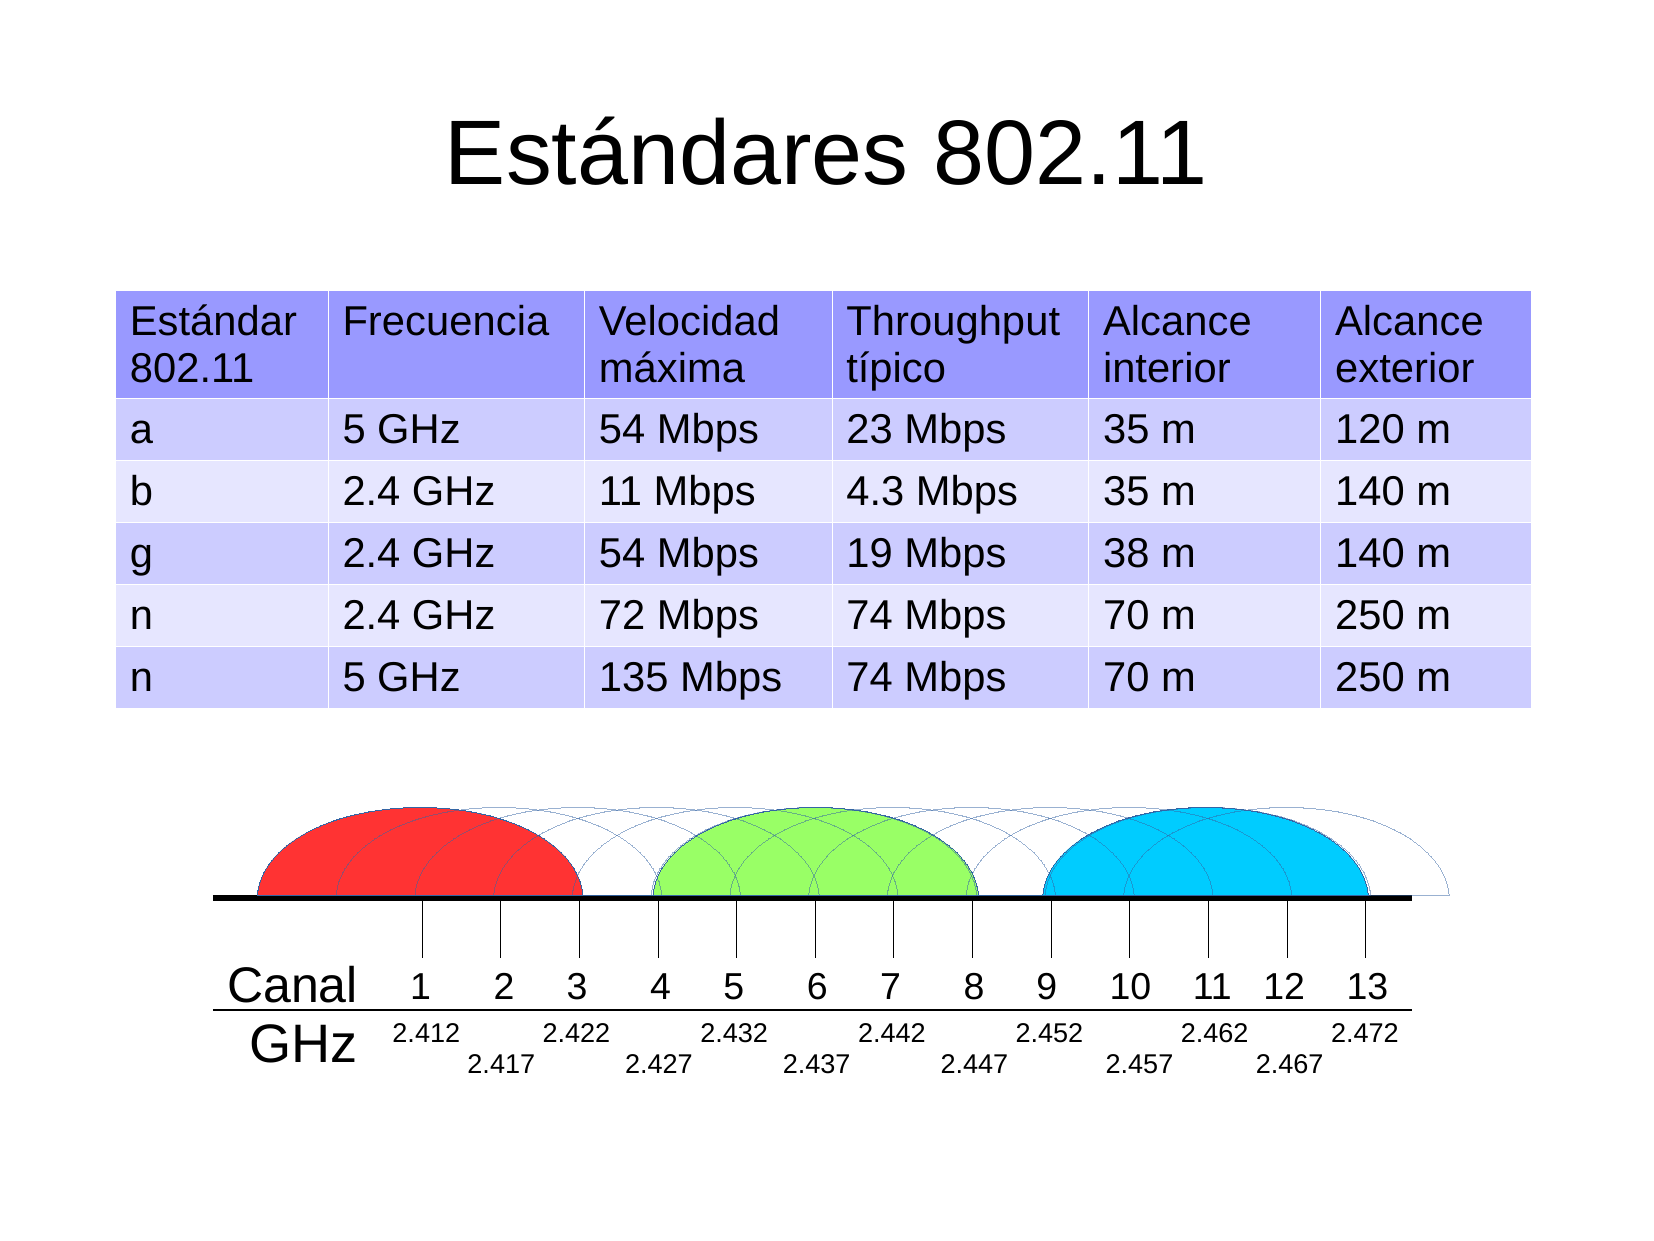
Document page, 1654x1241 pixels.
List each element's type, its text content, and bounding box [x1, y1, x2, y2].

table_cell 38 m [1089, 523, 1320, 584]
table_cell 250 m [1321, 585, 1531, 646]
table_header Alcance interior [1089, 291, 1320, 398]
table_cell 5 GHz [329, 647, 584, 708]
table_cell 54 Mbps [585, 523, 832, 584]
table_cell n [116, 647, 328, 708]
table_header Frecuencia [329, 291, 584, 398]
text_box Canal GHz [212, 1010, 373, 1082]
table_cell g [116, 523, 328, 584]
table_cell 4.3 Mbps [833, 461, 1088, 522]
table_cell 135 Mbps [585, 647, 832, 708]
table_cell 72 Mbps [585, 585, 832, 646]
table_cell 250 m [1321, 647, 1531, 708]
table_cell 74 Mbps [833, 585, 1088, 646]
table_cell a [116, 399, 328, 460]
text_box [258, 807, 583, 895]
table_cell 120 m [1321, 399, 1531, 460]
table_header Velocidad máxima [585, 291, 832, 398]
table_cell 2.4 GHz [329, 461, 584, 522]
text_box [652, 807, 979, 895]
table_cell 23 Mbps [833, 399, 1088, 460]
title Estándares 802.11 [82, 49, 1571, 257]
table_cell 5 GHz [329, 399, 584, 460]
table_cell 140 m [1321, 461, 1531, 522]
table_header Throughput típico [833, 291, 1088, 398]
table_cell n [116, 585, 328, 646]
table_cell b [116, 461, 328, 522]
text_box Canal GHz [212, 950, 373, 1009]
table_cell 35 m [1089, 399, 1320, 460]
table_cell 2.4 GHz [329, 523, 584, 584]
table_cell 70 m [1089, 647, 1320, 708]
table_header Estándar 802.11 [116, 291, 328, 398]
table_cell 140 m [1321, 523, 1531, 584]
table_cell 74 Mbps [833, 647, 1088, 708]
text_box [1042, 807, 1369, 895]
table_cell 35 m [1089, 461, 1320, 522]
table_cell 2.4 GHz [329, 585, 584, 646]
table_cell 70 m [1089, 585, 1320, 646]
table_header Alcance exterior [1321, 291, 1531, 398]
table_cell 19 Mbps [833, 523, 1088, 584]
text_box 1 2 3 4 5 6 7 8 9 10 11 12 13 [395, 957, 1411, 1009]
table_cell 54 Mbps [585, 399, 832, 460]
text_box 2.412 2.422 2.432 2.442 2.452 2.462 2.472 2.417 2.427 2.437 2.447 2.457 2.467 [377, 1010, 1421, 1087]
table_cell 11 Mbps [585, 461, 832, 522]
